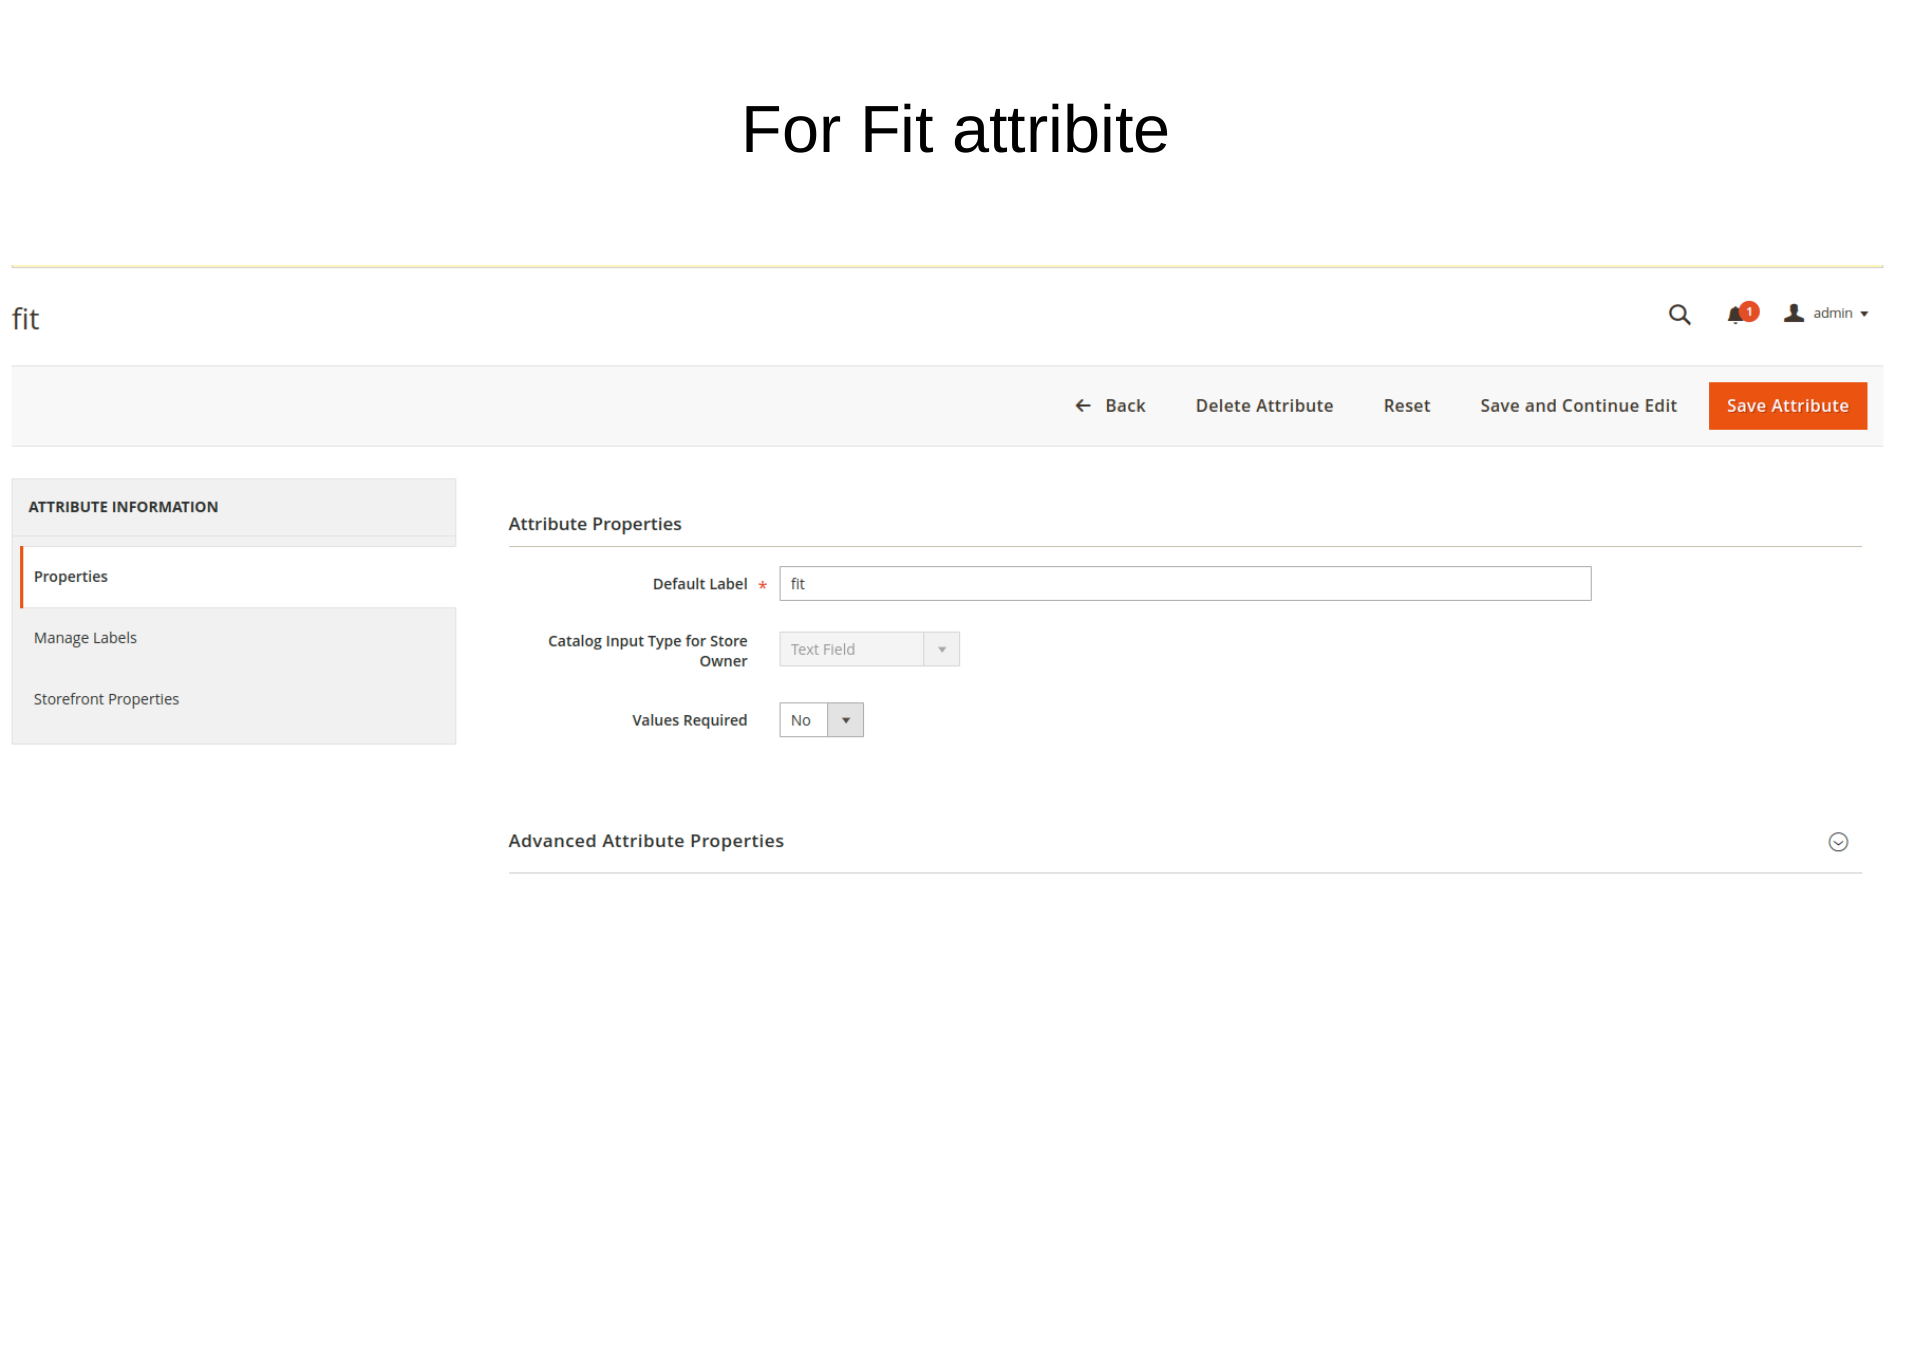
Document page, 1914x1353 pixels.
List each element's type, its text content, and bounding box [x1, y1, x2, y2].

title For Fit attribite [95, 0, 1818, 265]
picture [0, 265, 1914, 882]
